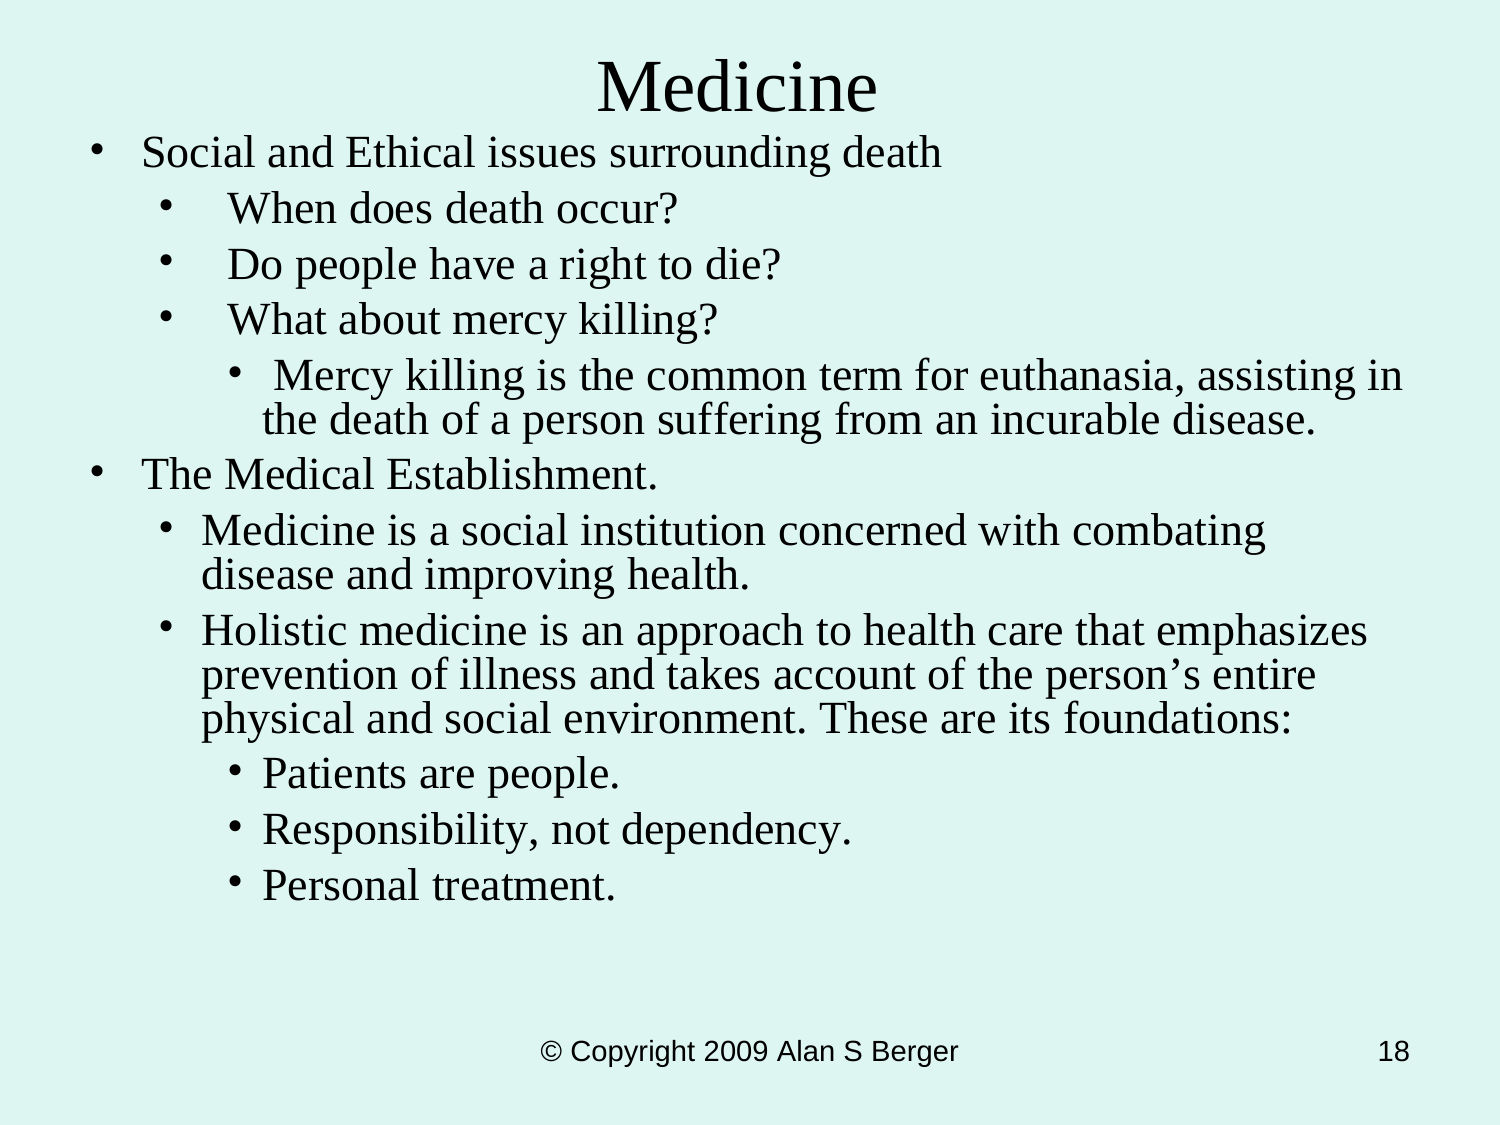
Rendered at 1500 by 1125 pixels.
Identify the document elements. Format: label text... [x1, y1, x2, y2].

title Medicine [62, 37, 1413, 126]
list Social and Ethical issues surrounding death When does death occur? Do people have a right to die? What about mercy killing? Mercy killing is the common term for euthanasia, assisting in the death of a person suffering from an incurable disease. The Medical Establishment. Medicine is a social institution concerned with combating disease and improving health. Holistic medicine is an approach to health care that emphasizes prevention of illness and takes account of the person’s entire physical and social environment. These are its foundations: Patients are people. Responsibility, not dependency. Personal treatment. [75, 125, 1426, 1026]
